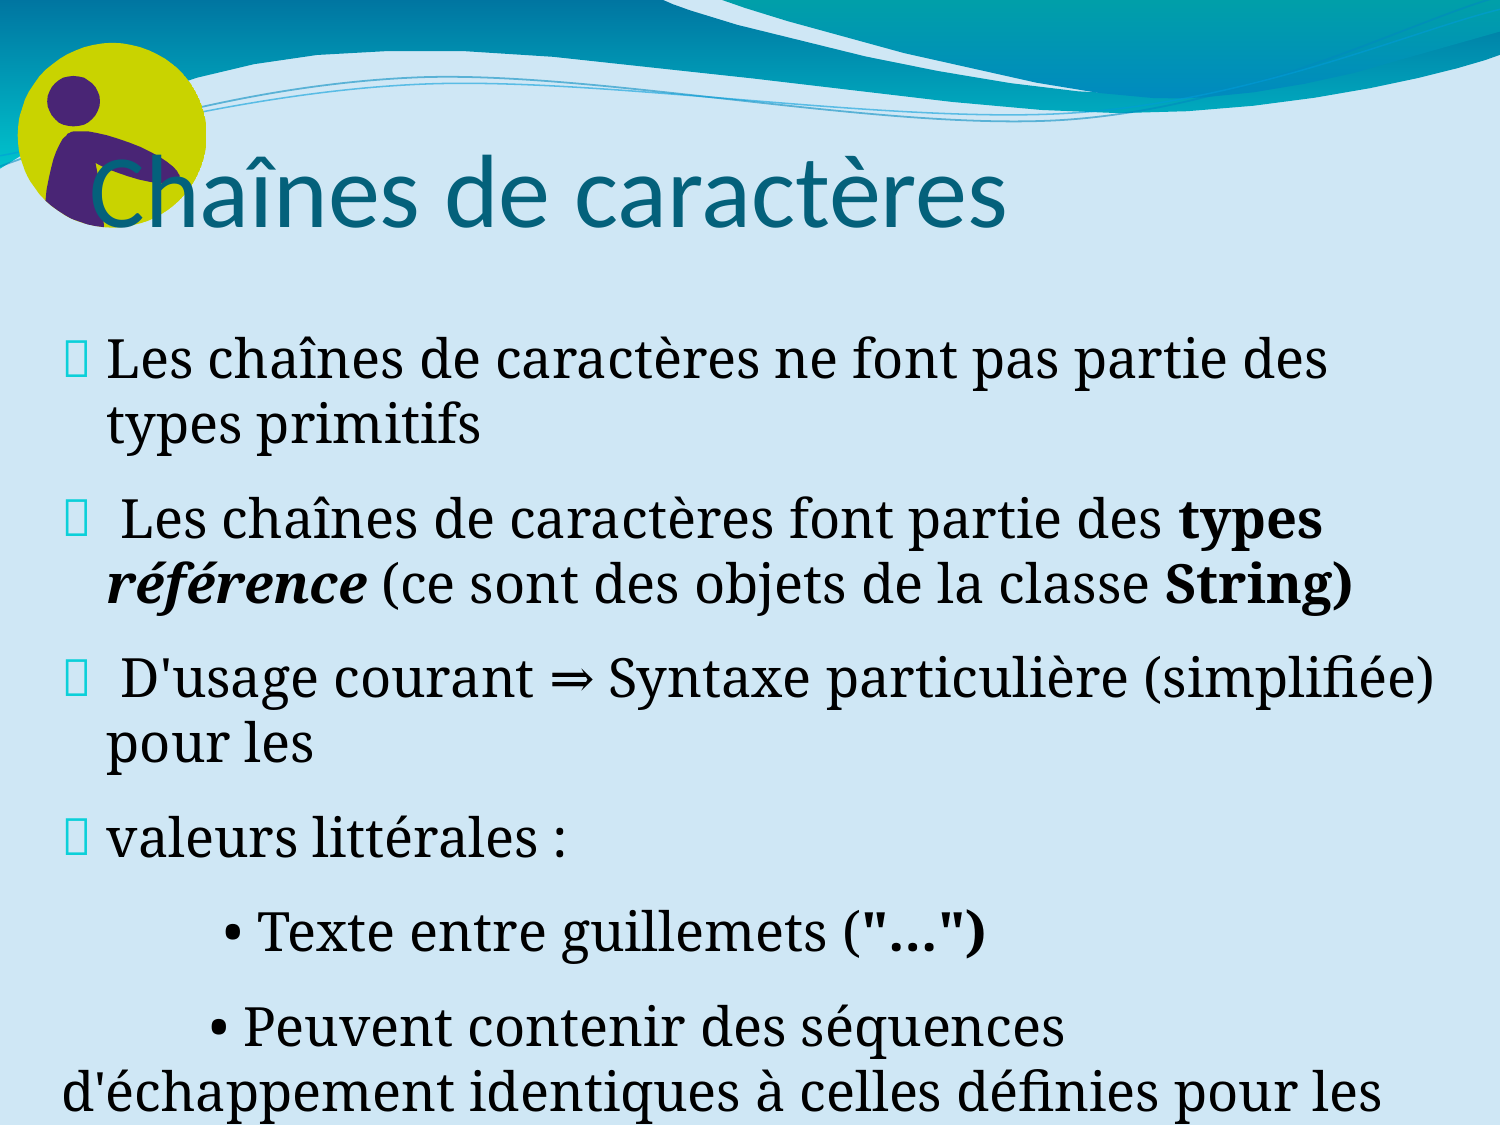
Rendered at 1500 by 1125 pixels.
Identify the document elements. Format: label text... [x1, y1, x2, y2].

list Les chaînes de caractères ne font pas partie des types primitifs Les chaînes de caractères font partie des types référence (ce sont des objets de la classe String) D'usage courant ⇒ Syntaxe particulière (simplifiée) pour les valeurs littérales : • Texte entre guillemets ("…") • Peuvent contenir des séquences d'échappement identiques à celles définies pour les types char • Ne peuvent pas s'étendre sur plusieurs lignes • Concaténation (mise bout à bout) avec l'opérateur "+" • Conversions possibles : types primitifs  String [46, 317, 1454, 1079]
title Chaînes de caractères [75, 115, 1425, 303]
